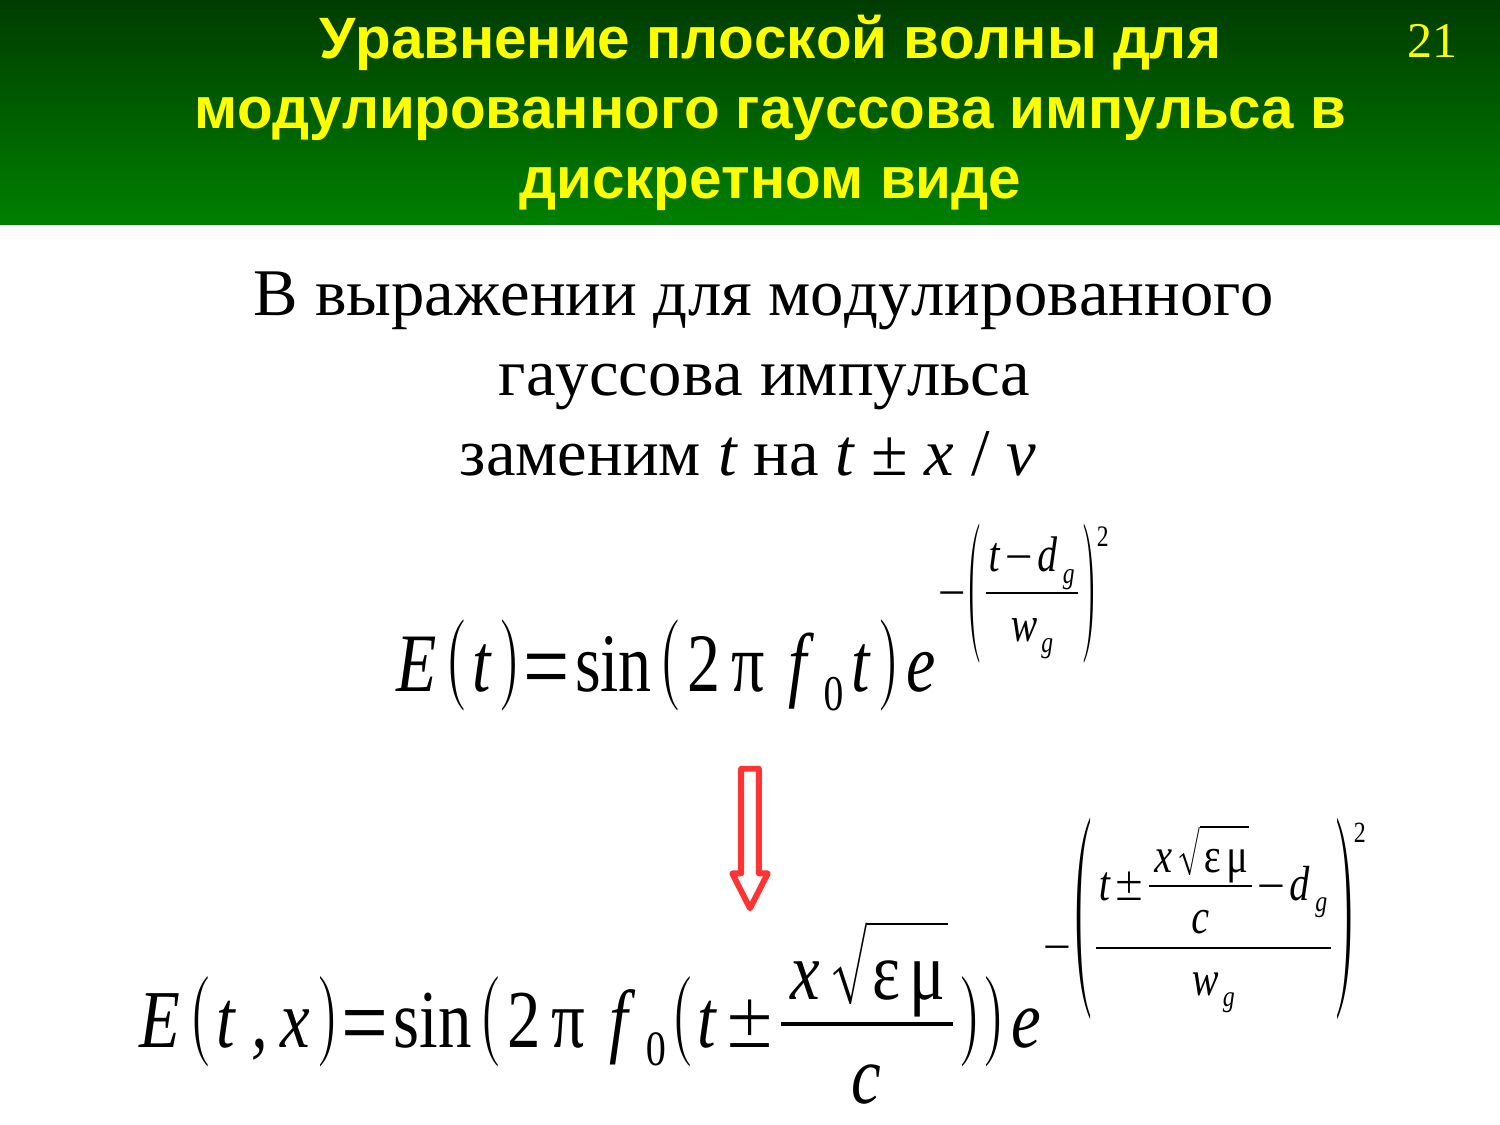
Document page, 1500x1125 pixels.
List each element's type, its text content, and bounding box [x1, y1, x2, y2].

text_box В выражении для модулированного гауссова импульса заменим t на t ± x / v [239, 241, 1291, 497]
chart [106, 814, 1395, 1121]
chart [363, 519, 1137, 721]
chart [738, 814, 762, 899]
title Уравнение плоской волны для модулированного гауссова импульса в дискретном виде [100, 0, 1441, 219]
